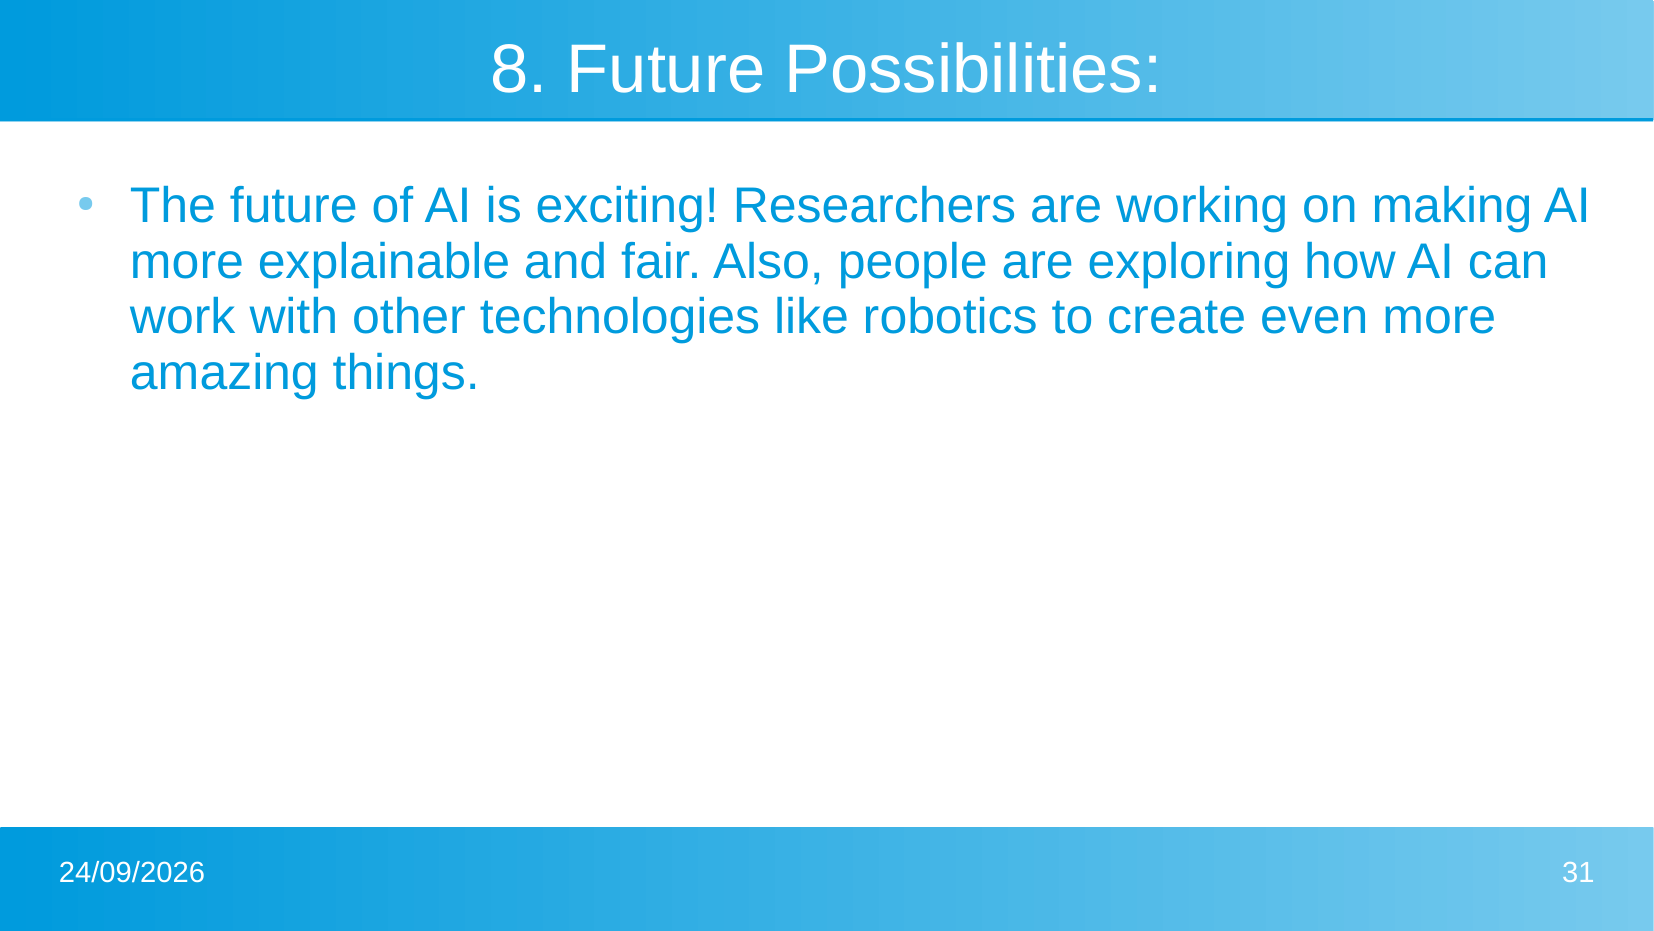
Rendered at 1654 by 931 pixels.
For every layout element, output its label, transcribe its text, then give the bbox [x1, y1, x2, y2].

list The future of AI is exciting! Researchers are working on making AI more explainable and fair. Also, people are exploring how AI can work with other technologies like robotics to create even more amazing things. [59, 177, 1595, 768]
title 8. Future Possibilities: [59, 29, 1595, 108]
